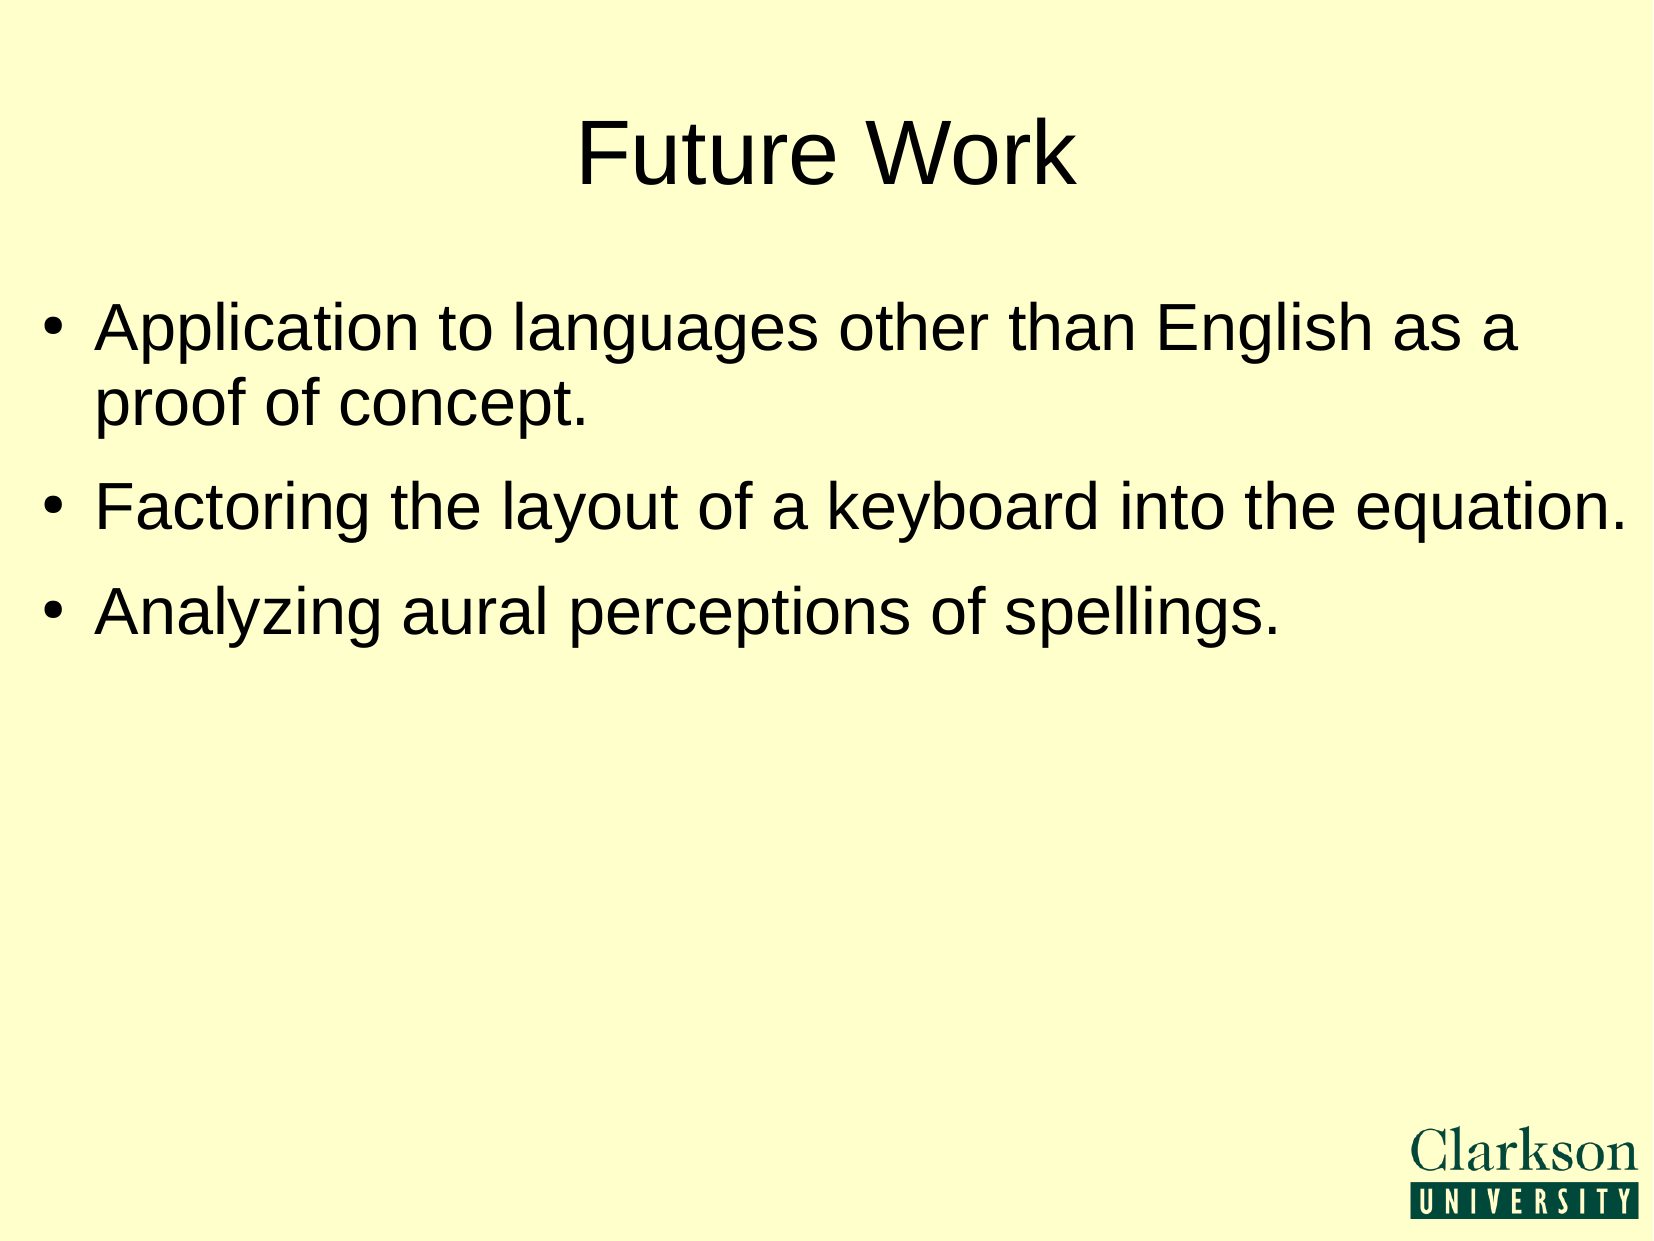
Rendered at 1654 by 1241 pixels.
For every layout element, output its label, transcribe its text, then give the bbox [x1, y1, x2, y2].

list Application to languages other than English as a proof of concept. Factoring the layout of a keyboard into the equation. Analyzing aural perceptions of spellings. [23, 290, 1646, 1010]
picture [1410, 1124, 1639, 1219]
title Future Work [82, 49, 1571, 257]
